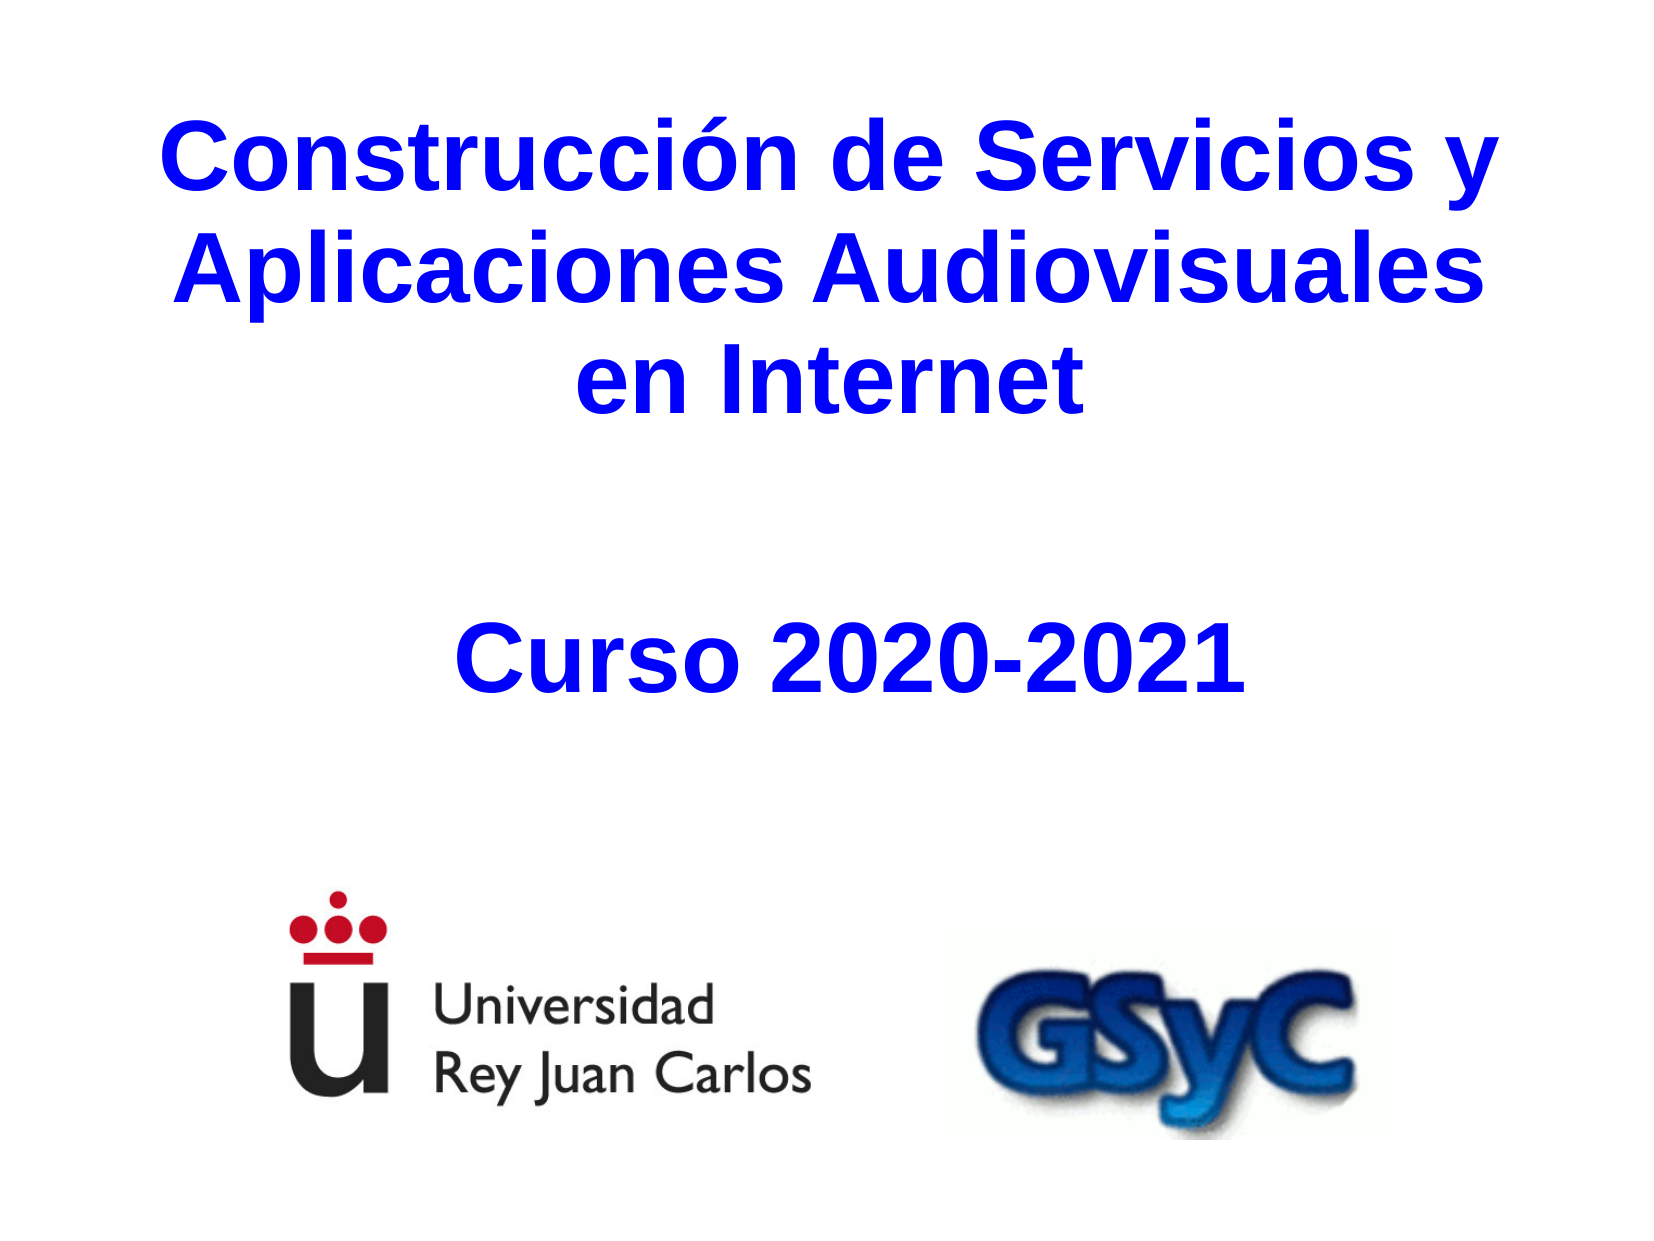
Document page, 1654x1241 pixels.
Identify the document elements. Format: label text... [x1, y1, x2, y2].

title Construcción de Servicios y Aplicaciones Audiovisuales en Internet [144, 99, 1516, 436]
picture [255, 869, 839, 1126]
picture [937, 929, 1394, 1141]
title Curso 2020-2021 [165, 489, 1536, 826]
